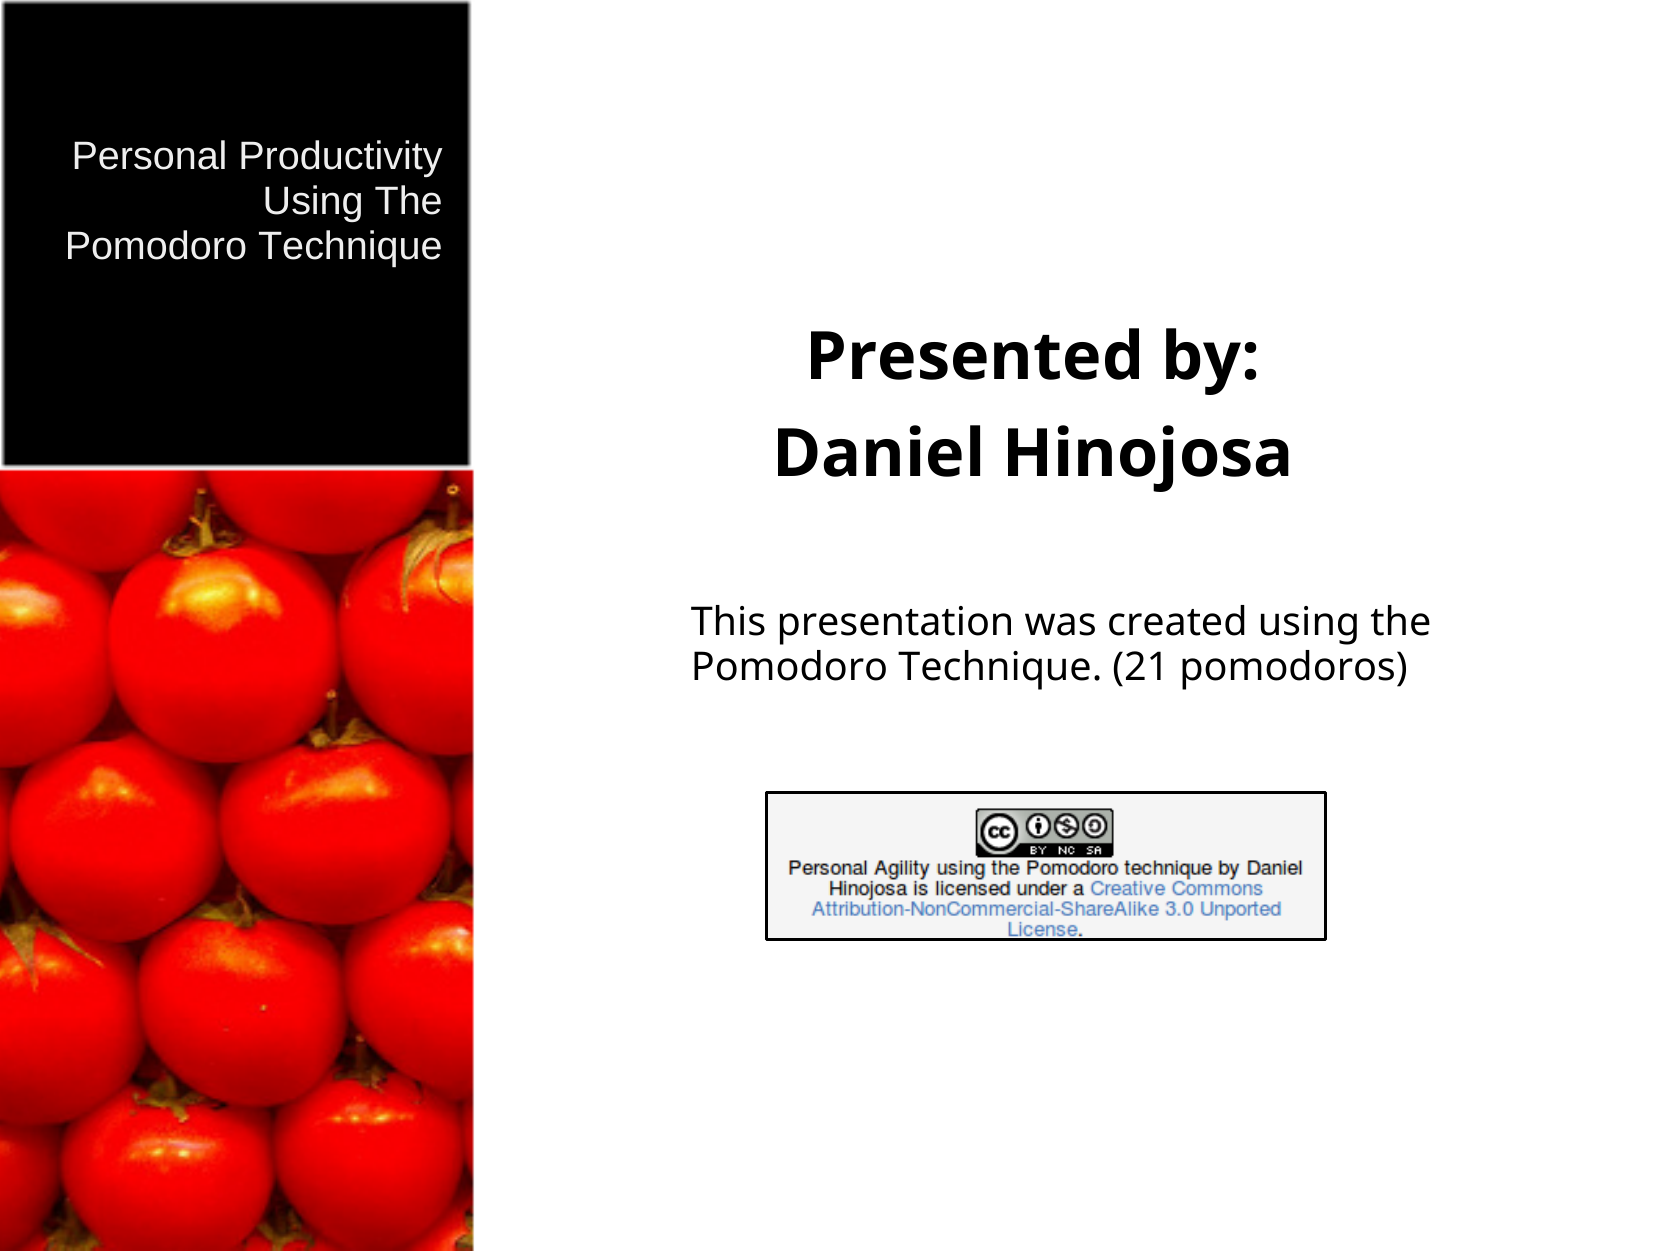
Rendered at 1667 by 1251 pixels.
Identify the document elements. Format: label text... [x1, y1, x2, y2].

text_box Personal Productivity Using The Pomodoro Technique [7, 133, 444, 269]
text_box This presentation was created using the Pomodoro Technique. (21 pomodoros) [690, 598, 1480, 690]
picture [0, 0, 1667, 1251]
subtitle Presented by: Daniel Hinojosa [490, 312, 1577, 490]
